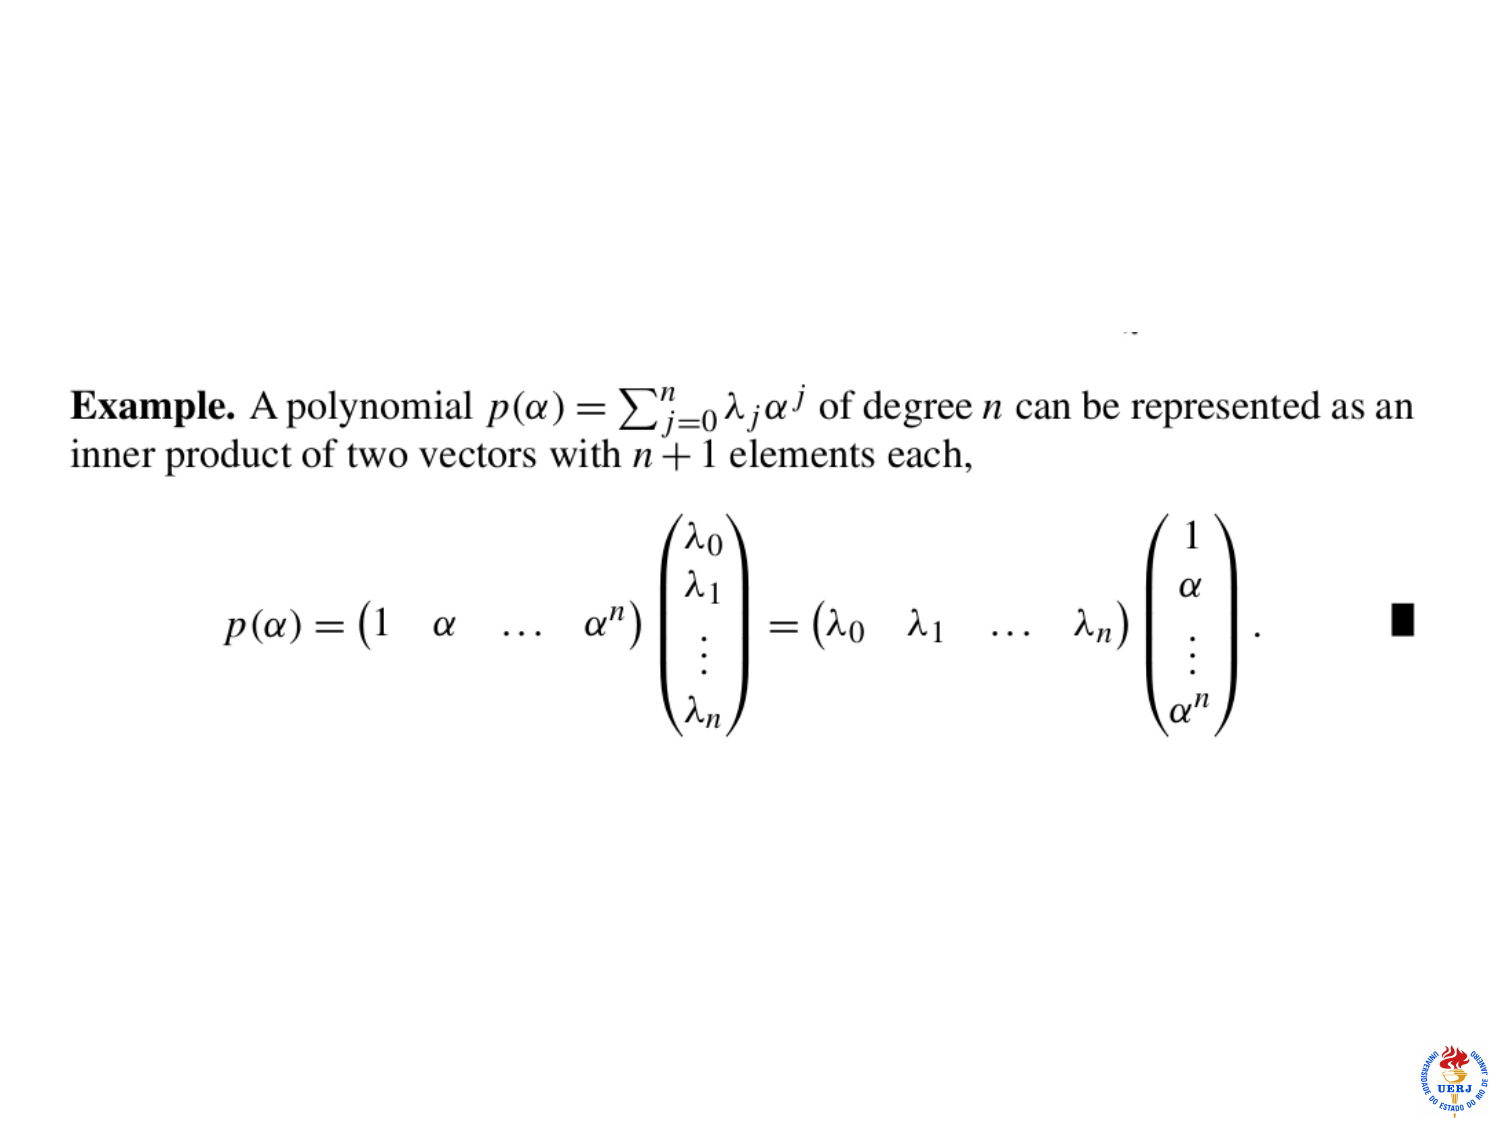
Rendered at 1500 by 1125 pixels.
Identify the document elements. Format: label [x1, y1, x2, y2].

picture [1421, 1045, 1488, 1118]
picture [0, 332, 1500, 826]
